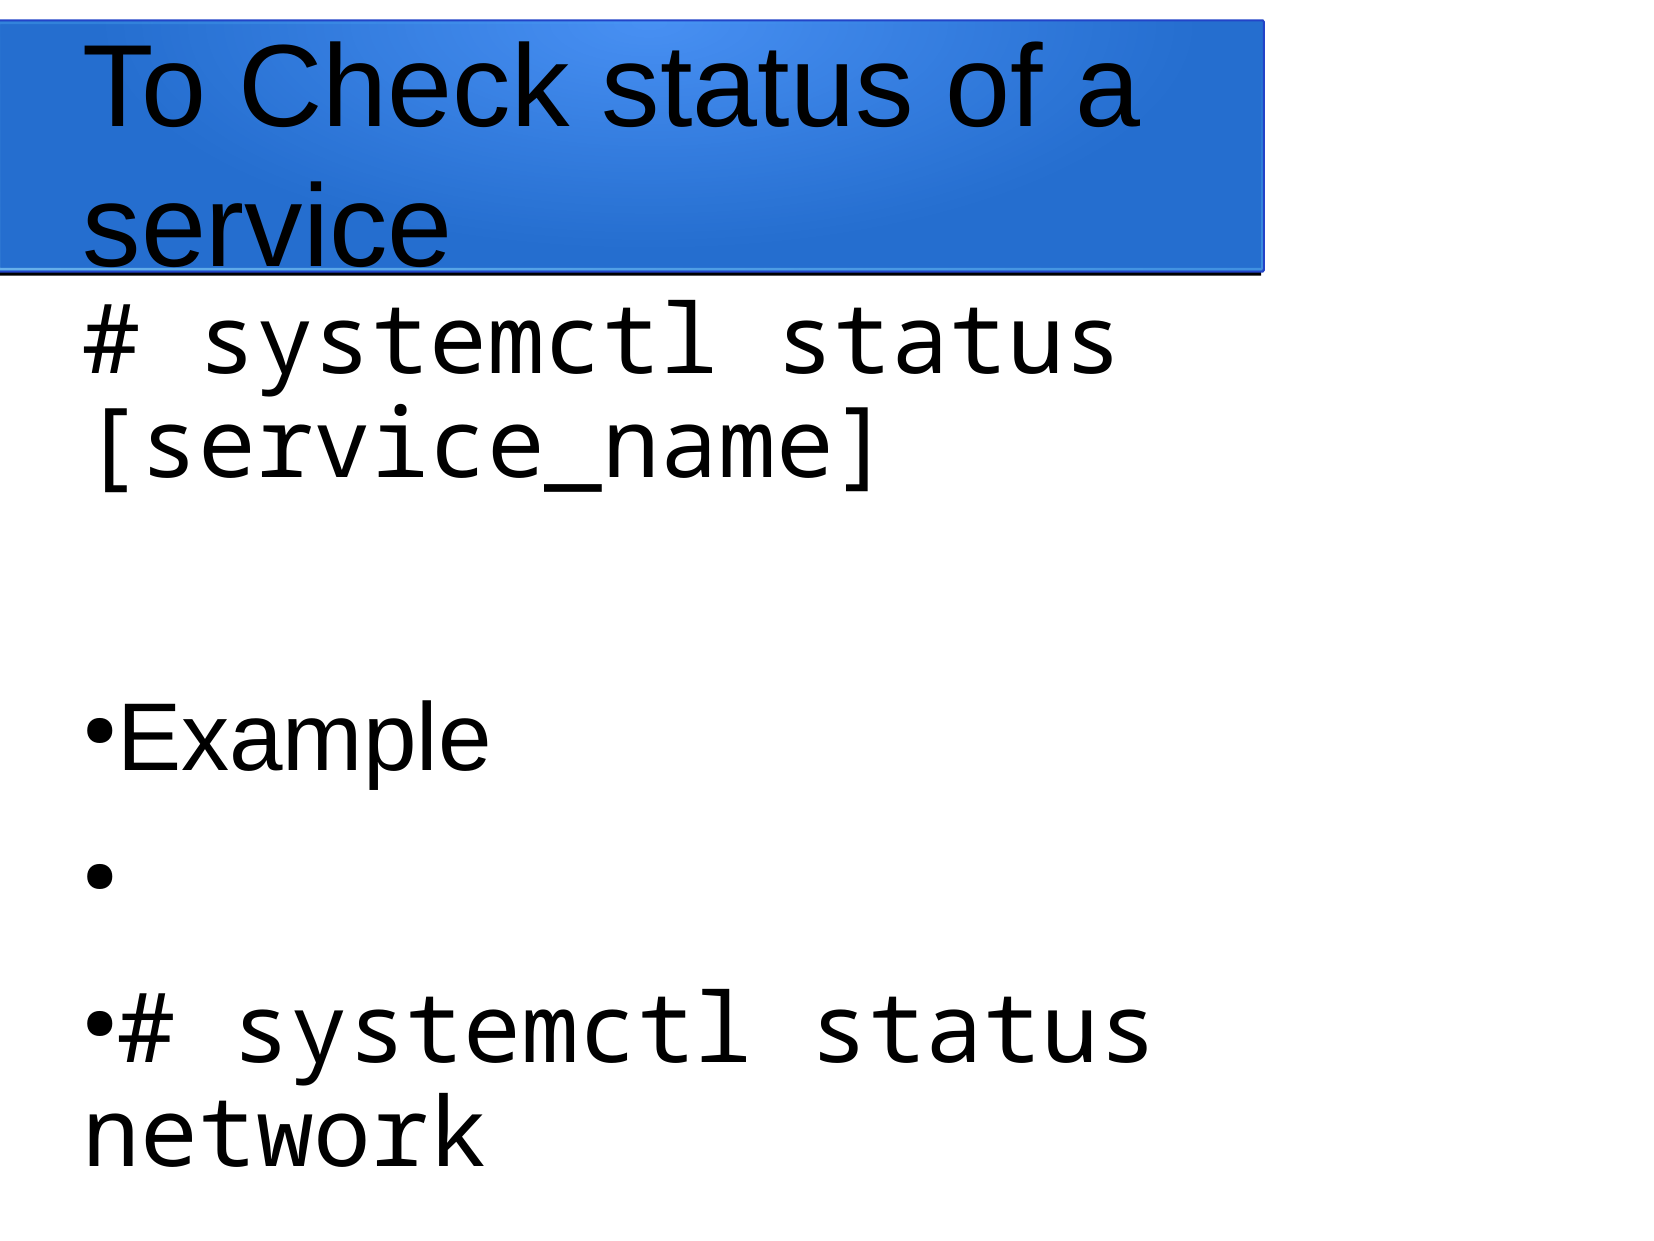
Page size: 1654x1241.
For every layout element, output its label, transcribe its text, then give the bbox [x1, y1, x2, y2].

list # systemctl status [service_name] Example # systemctl status network [82, 290, 1571, 1222]
title To Check status of a service [82, 9, 1235, 290]
